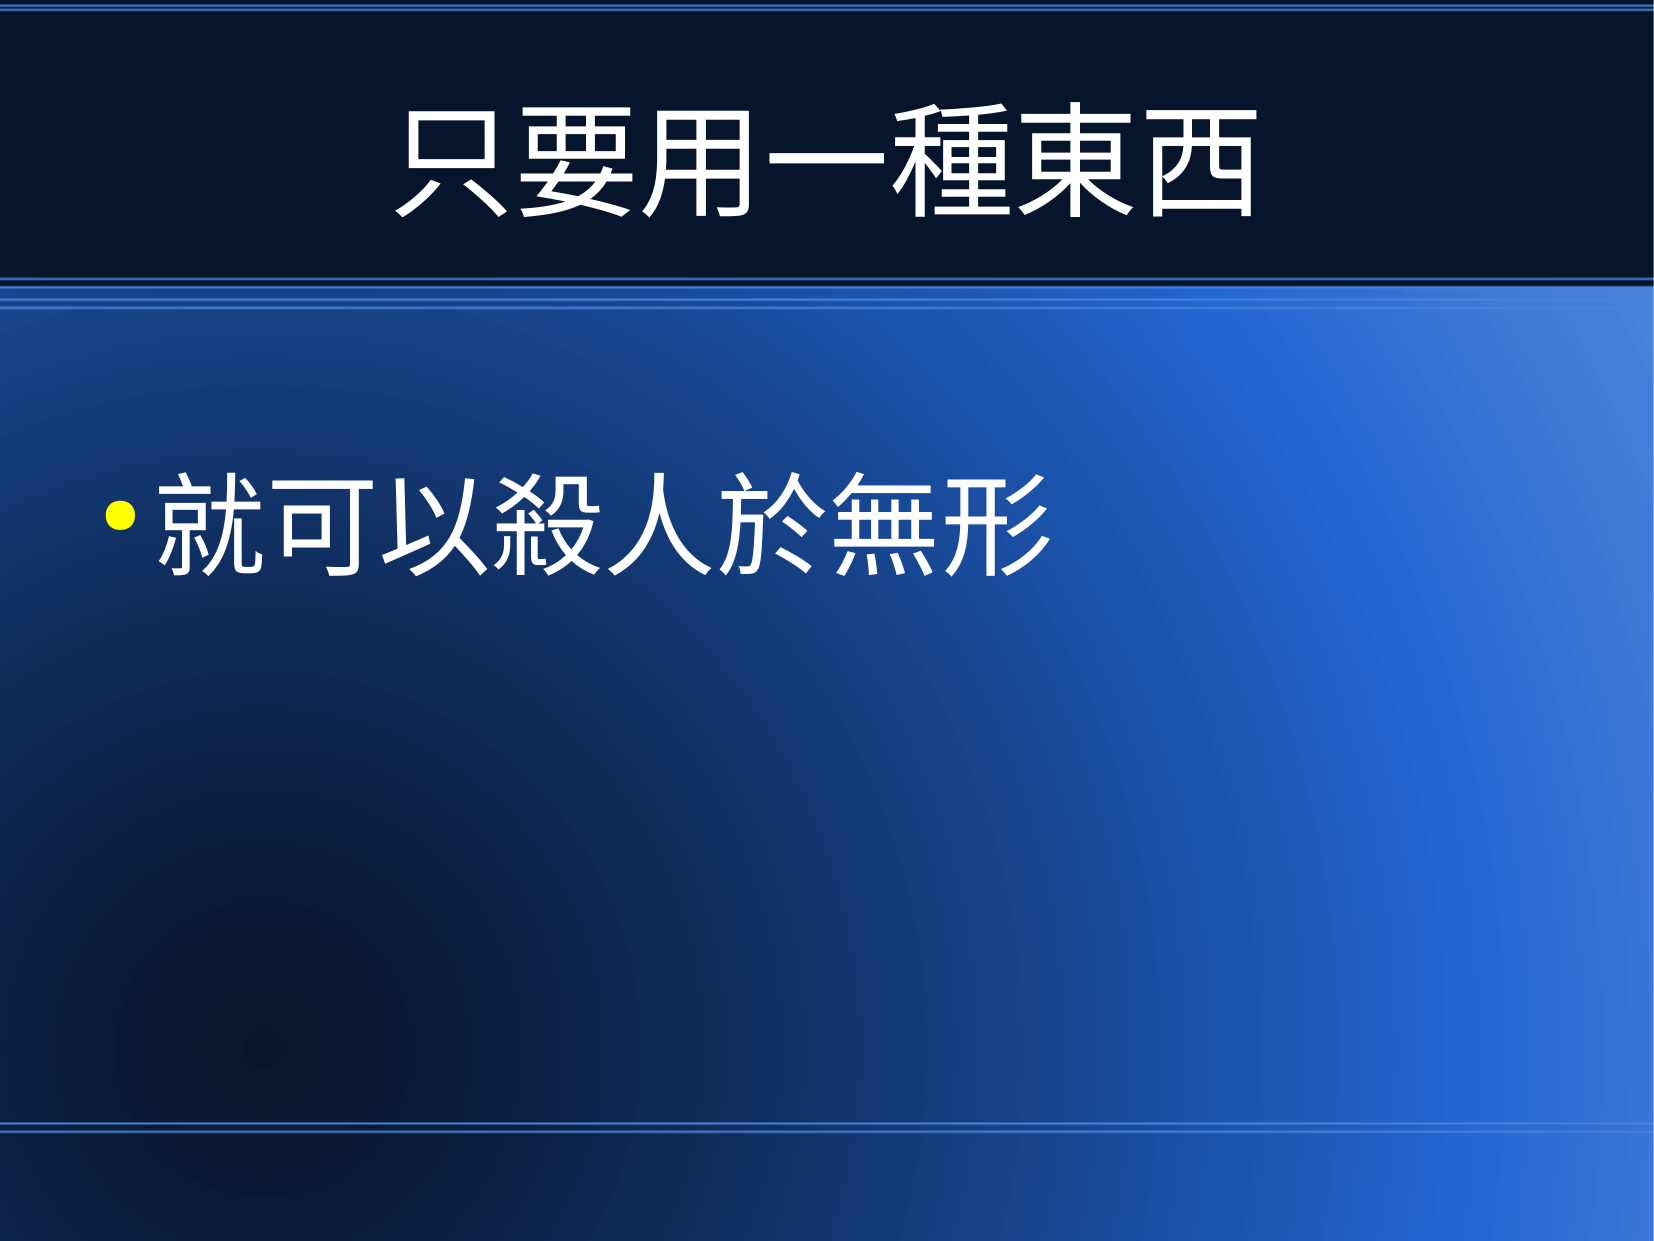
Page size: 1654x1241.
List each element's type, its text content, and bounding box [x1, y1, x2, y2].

list 就可以殺人於無形 [82, 355, 1571, 1241]
picture [0, 0, 1654, 1241]
title 只要用一種東西 [82, 49, 1571, 257]
